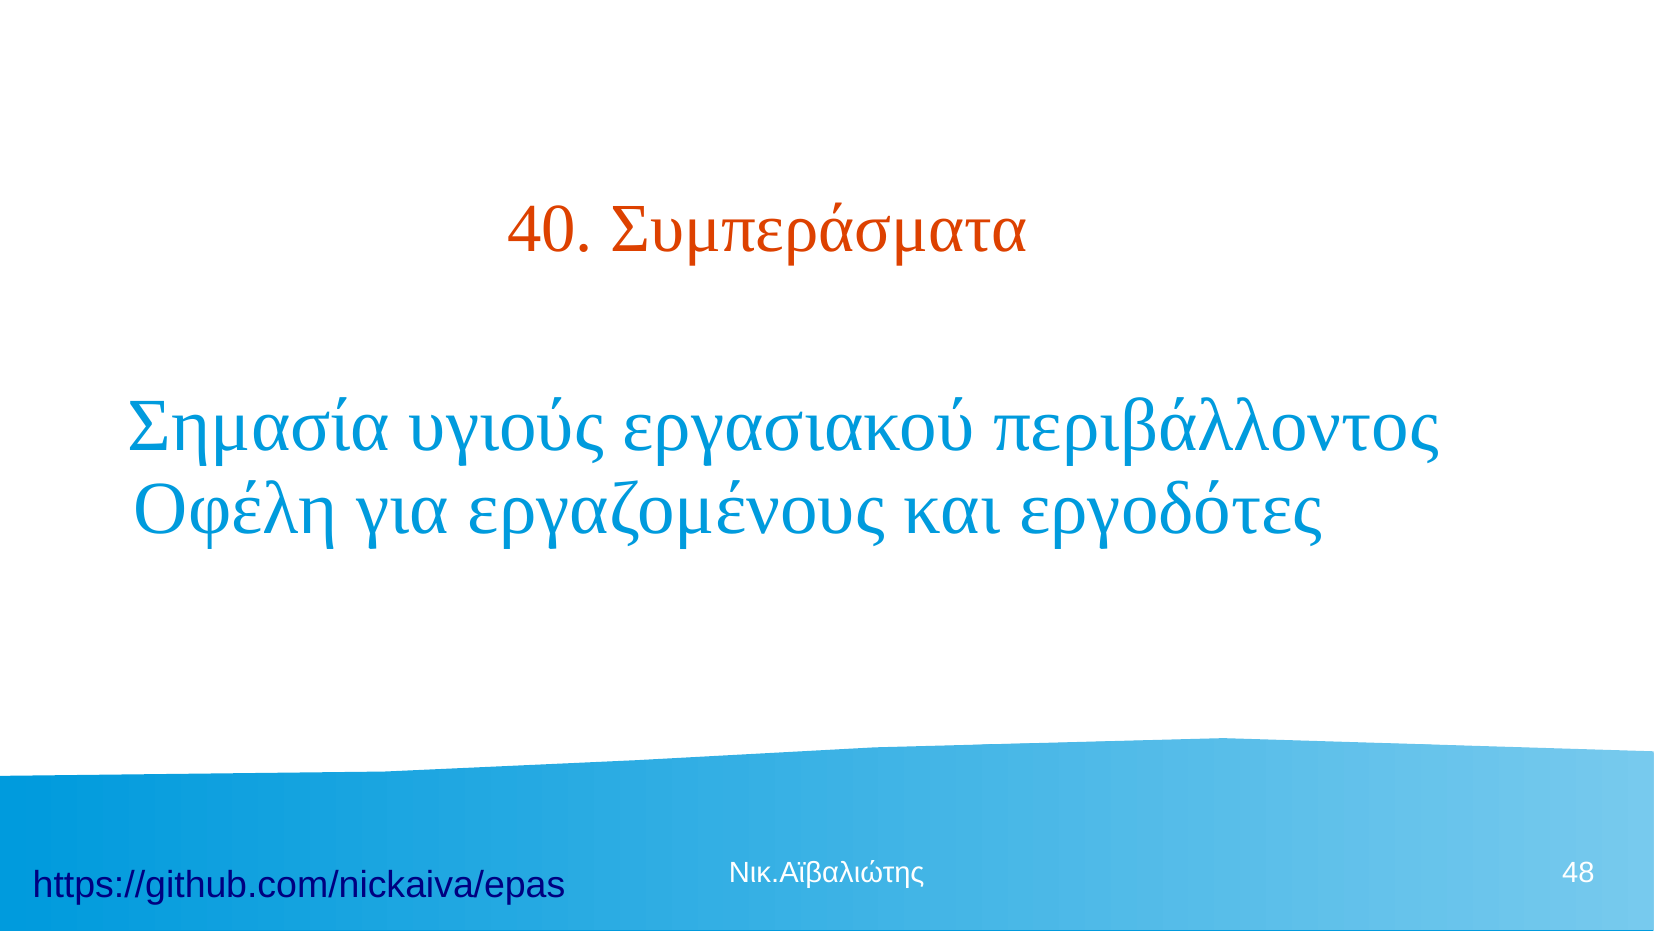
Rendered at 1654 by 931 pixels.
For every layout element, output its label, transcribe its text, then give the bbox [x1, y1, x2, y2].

list Σημασία υγιούς εργασιακού περιβάλλοντος Οφέλη για εργαζομένους και εργοδότες [59, 383, 1595, 739]
title 40. Συμπεράσματα [29, 177, 1506, 355]
